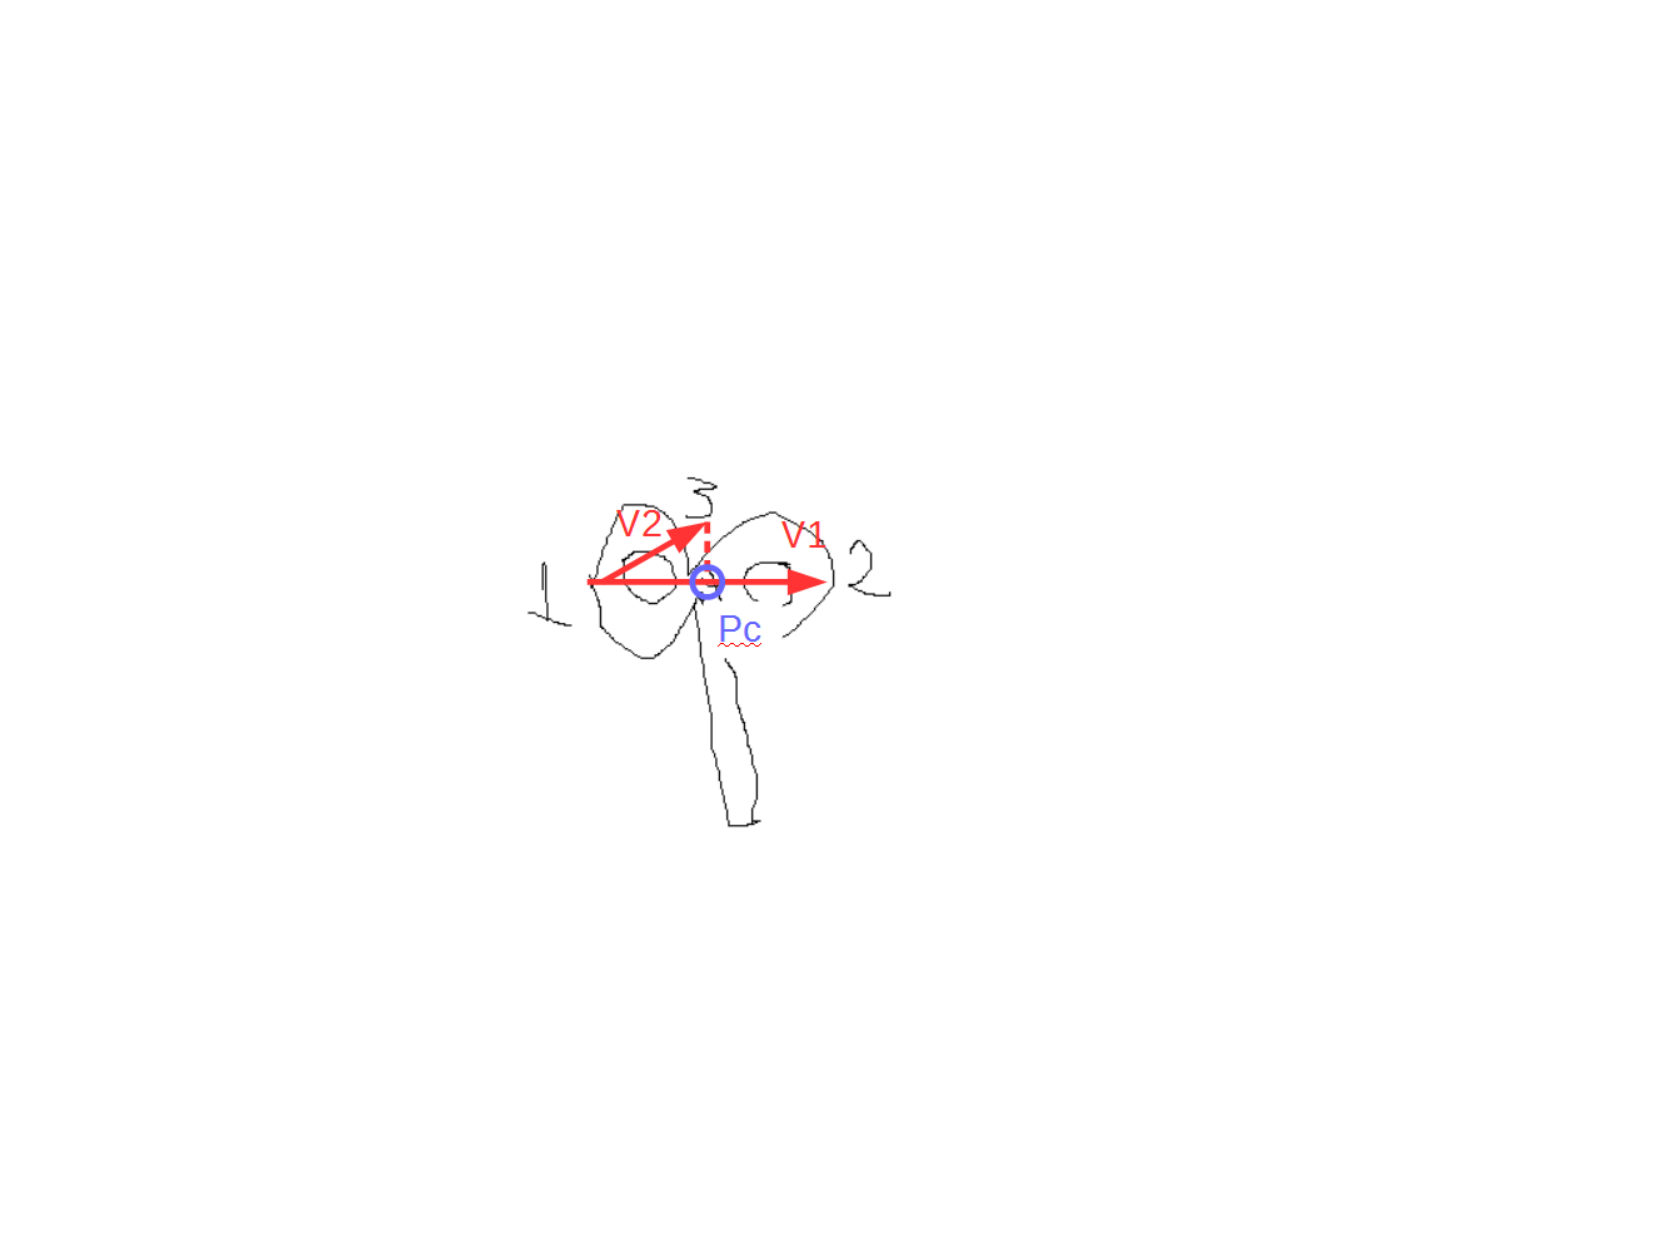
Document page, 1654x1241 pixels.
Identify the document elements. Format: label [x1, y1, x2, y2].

picture [450, 401, 1202, 856]
